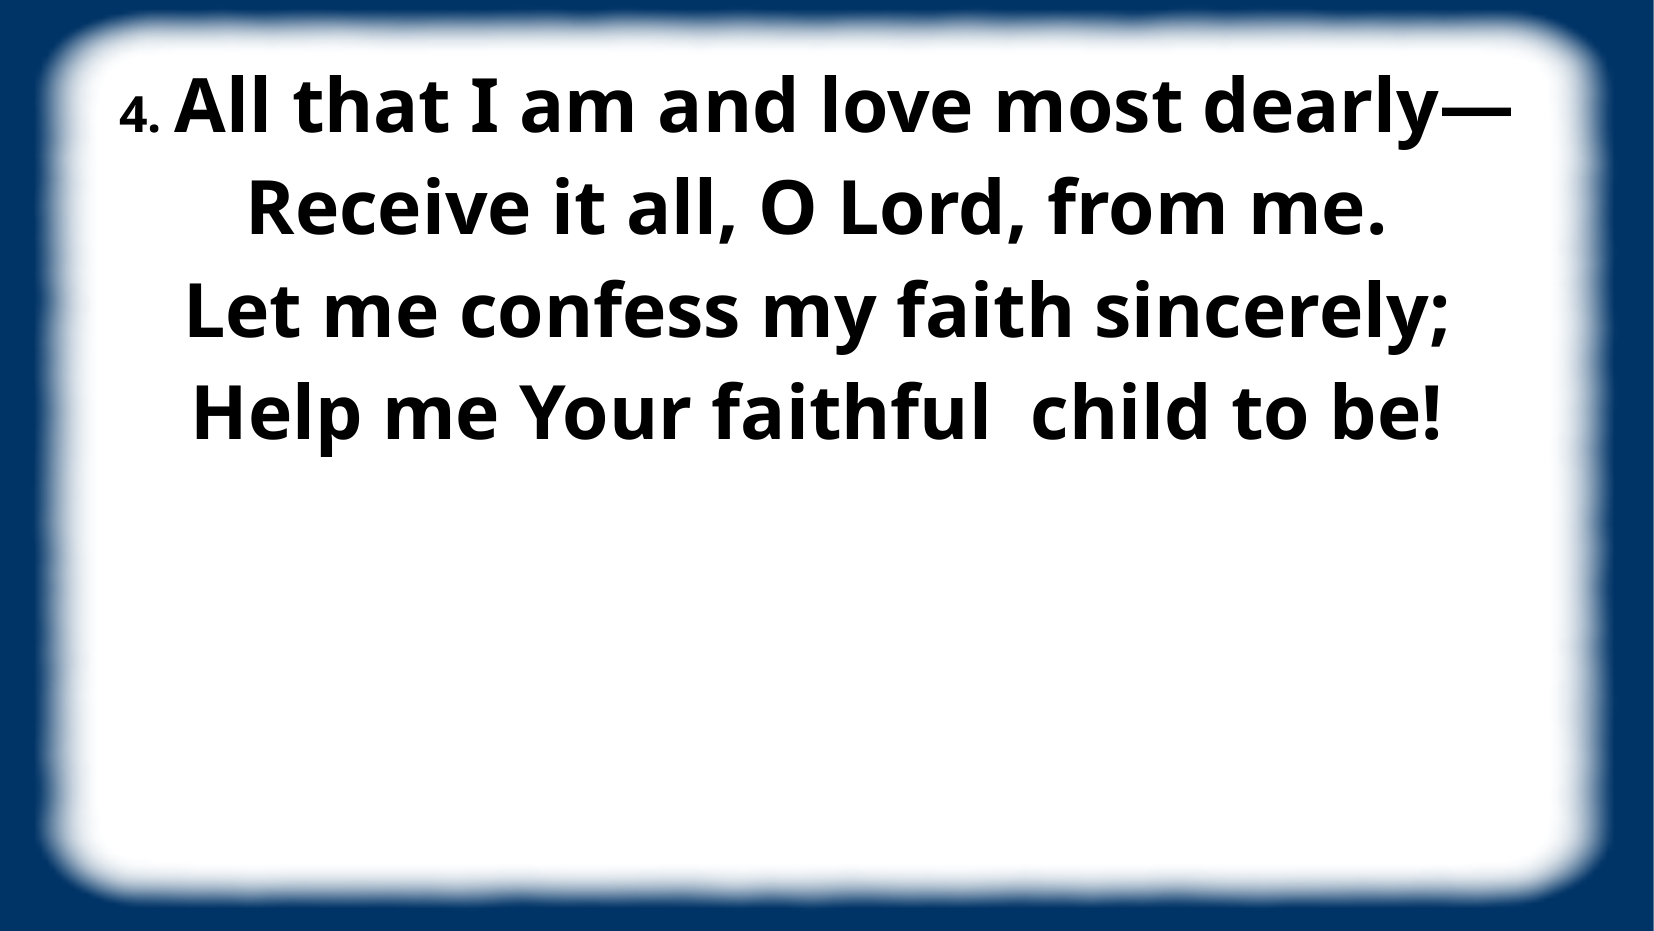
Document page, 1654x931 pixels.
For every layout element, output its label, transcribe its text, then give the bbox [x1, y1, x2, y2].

picture [0, 0, 1654, 931]
text_box 4. All that I am and love most dearly— Receive it all, O Lord, from me. Let me confess my faith sincerely; Help me Your faithful child to be! [90, 45, 1546, 458]
